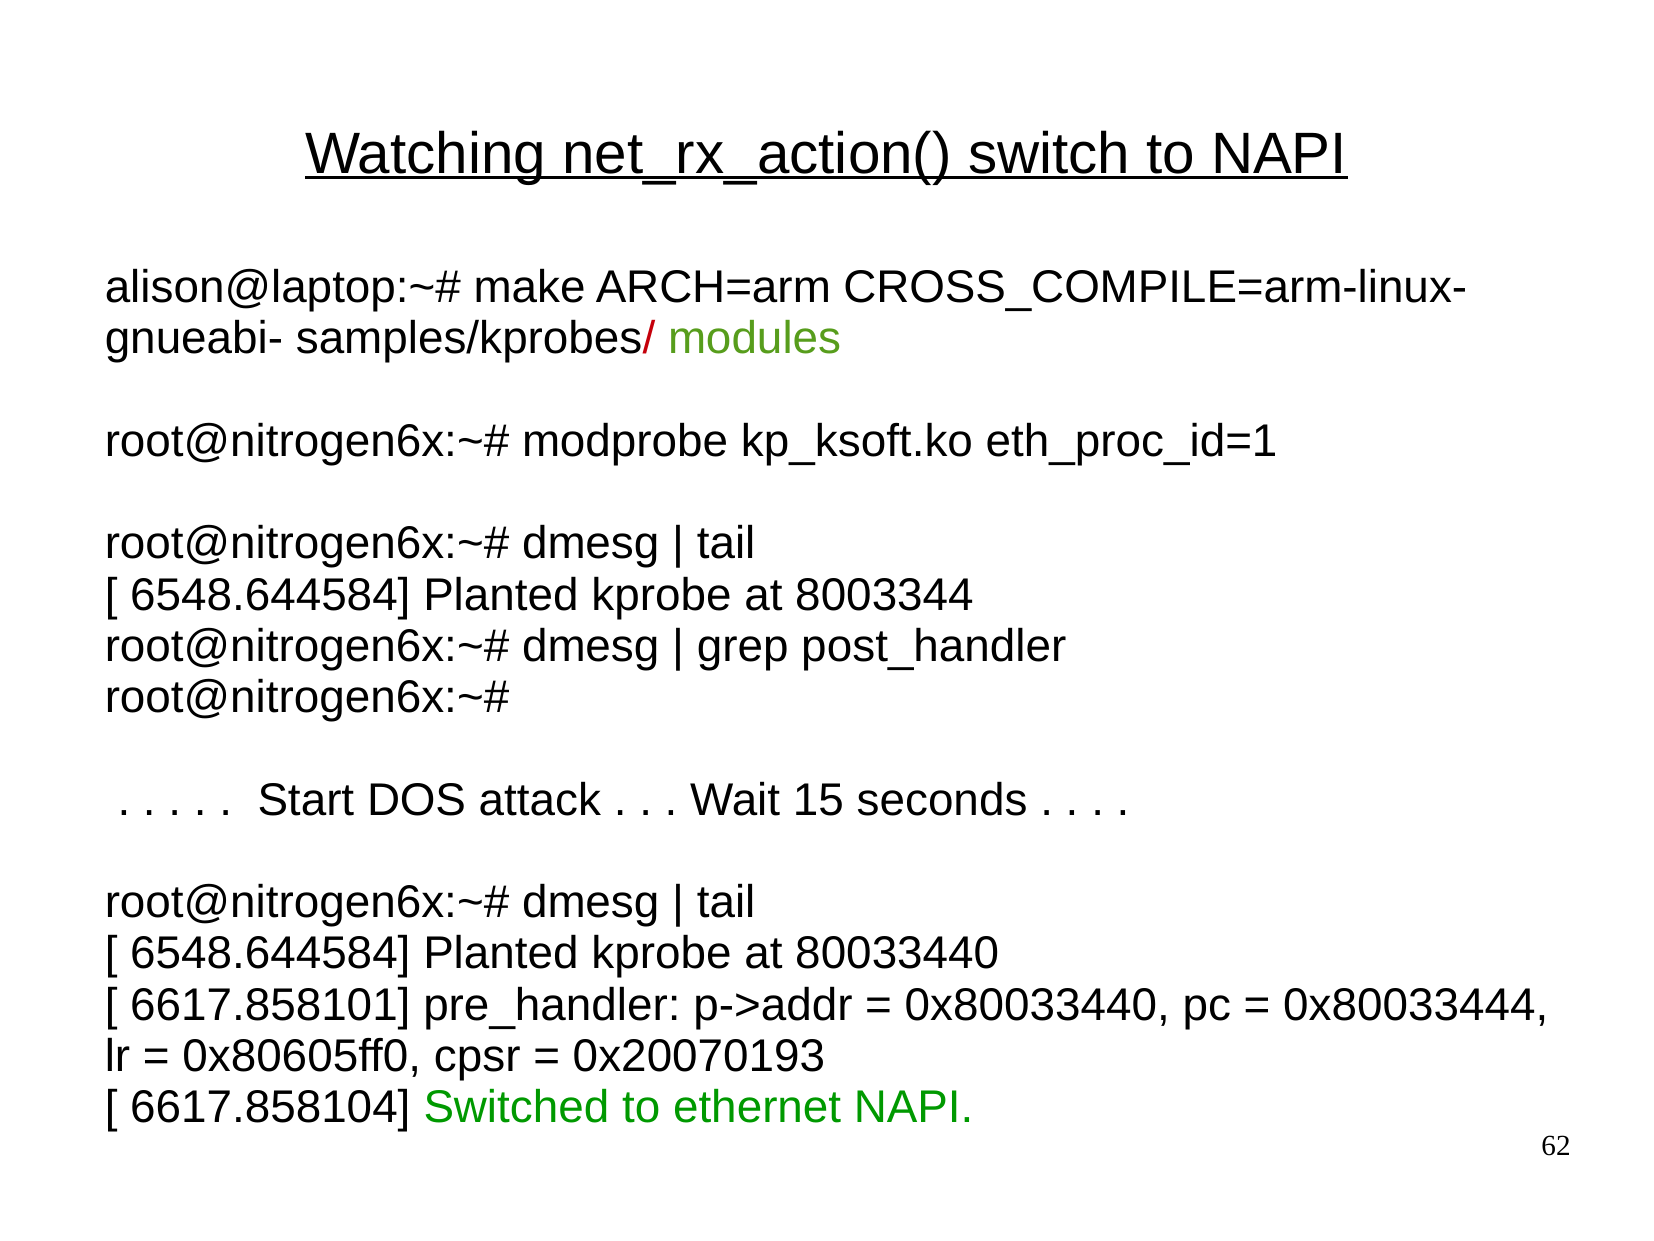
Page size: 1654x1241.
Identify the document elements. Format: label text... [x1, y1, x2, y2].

text_box alison@laptop:~# make ARCH=arm CROSS_COMPILE=arm-linux-gnueabi- samples/kprobes/ modules root@nitrogen6x:~# modprobe kp_ksoft.ko eth_proc_id=1 root@nitrogen6x:~# dmesg | tail [ 6548.644584] Planted kprobe at 8003344 root@nitrogen6x:~# dmesg | grep post_handler root@nitrogen6x:~# . . . . . Start DOS attack . . . Wait 15 seconds . . . . root@nitrogen6x:~# dmesg | tail [ 6548.644584] Planted kprobe at 80033440 [ 6617.858101] pre_handler: p->addr = 0x80033440, pc = 0x80033444, lr = 0x80605ff0, cpsr = 0x20070193 [ 6617.858104] Switched to ethernet NAPI. [90, 253, 1576, 1141]
title Watching net_rx_action() switch to NAPI [82, 49, 1571, 257]
